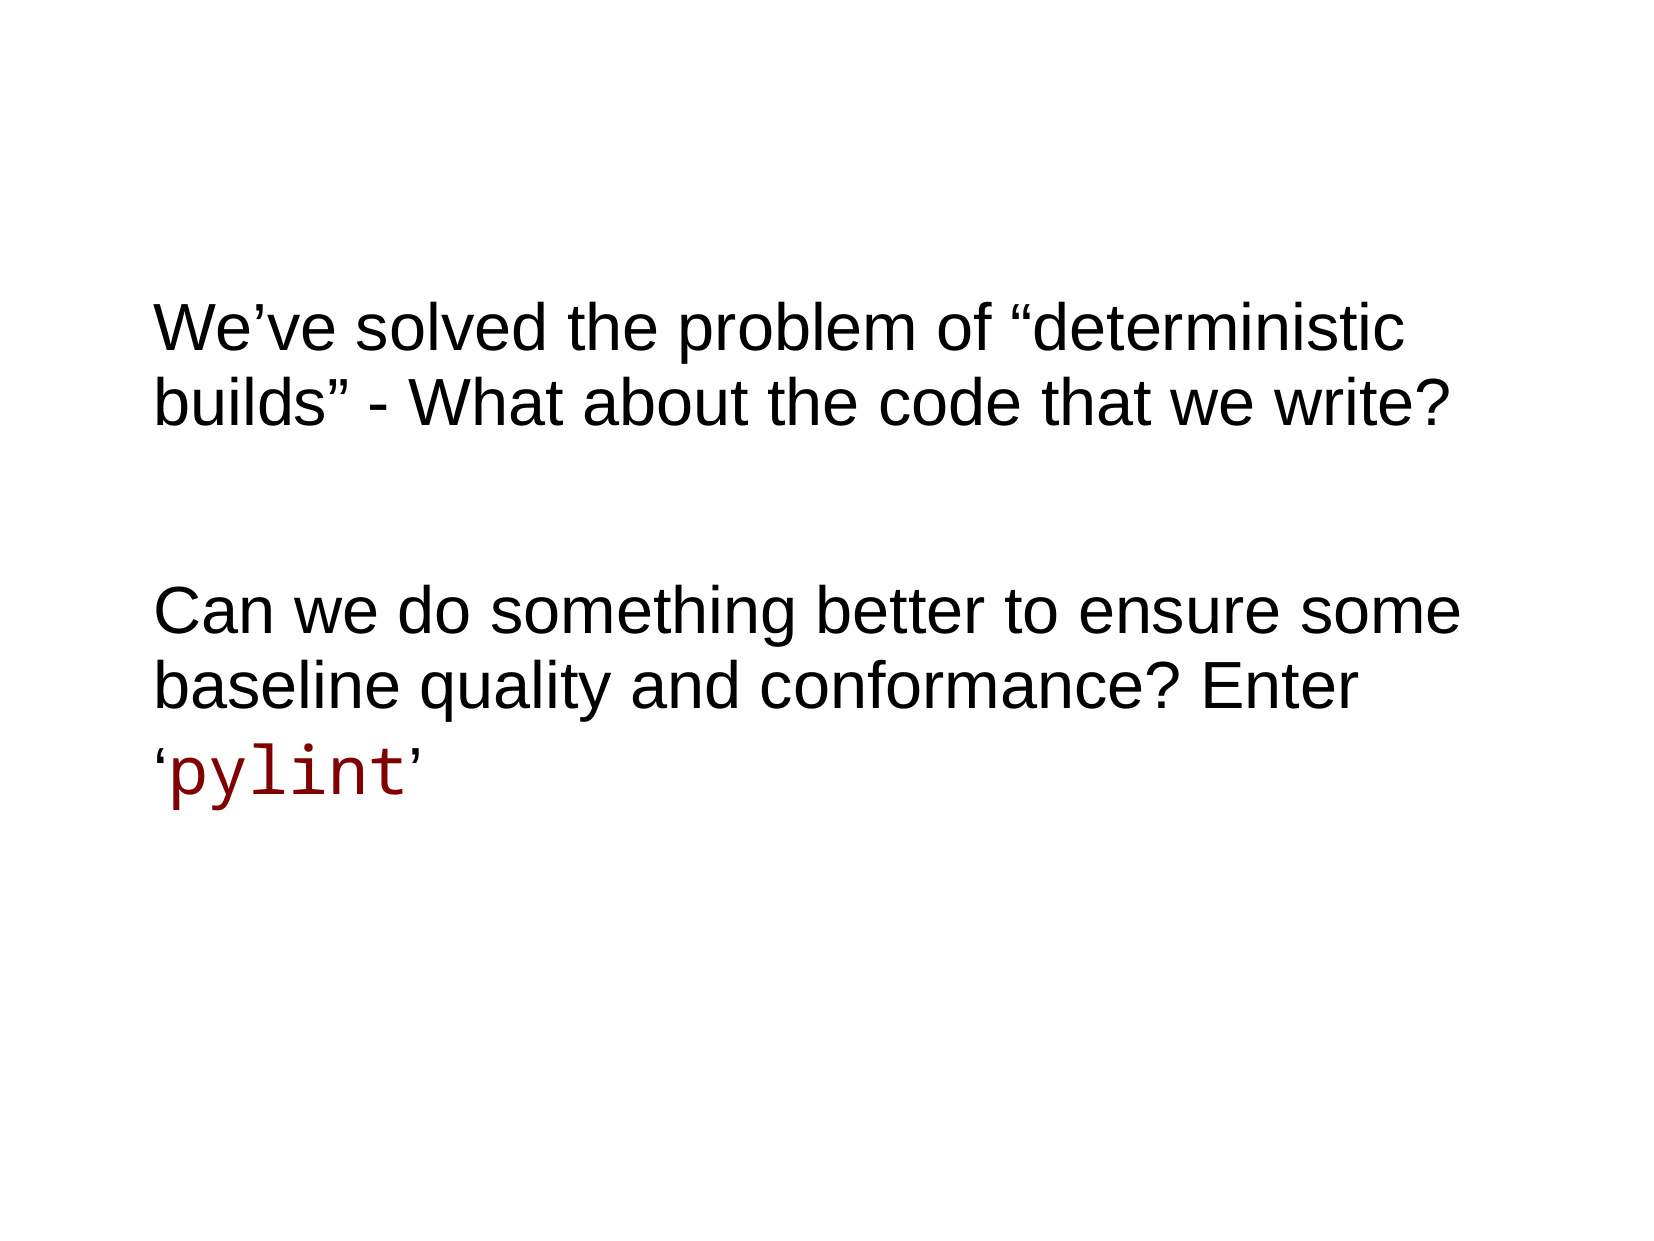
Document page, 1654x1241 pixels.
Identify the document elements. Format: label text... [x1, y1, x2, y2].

list We’ve solved the problem of “deterministic builds” - What about the code that we write? Can we do something better to ensure some baseline quality and conformance? Enter ‘pylint’ [82, 290, 1571, 1010]
